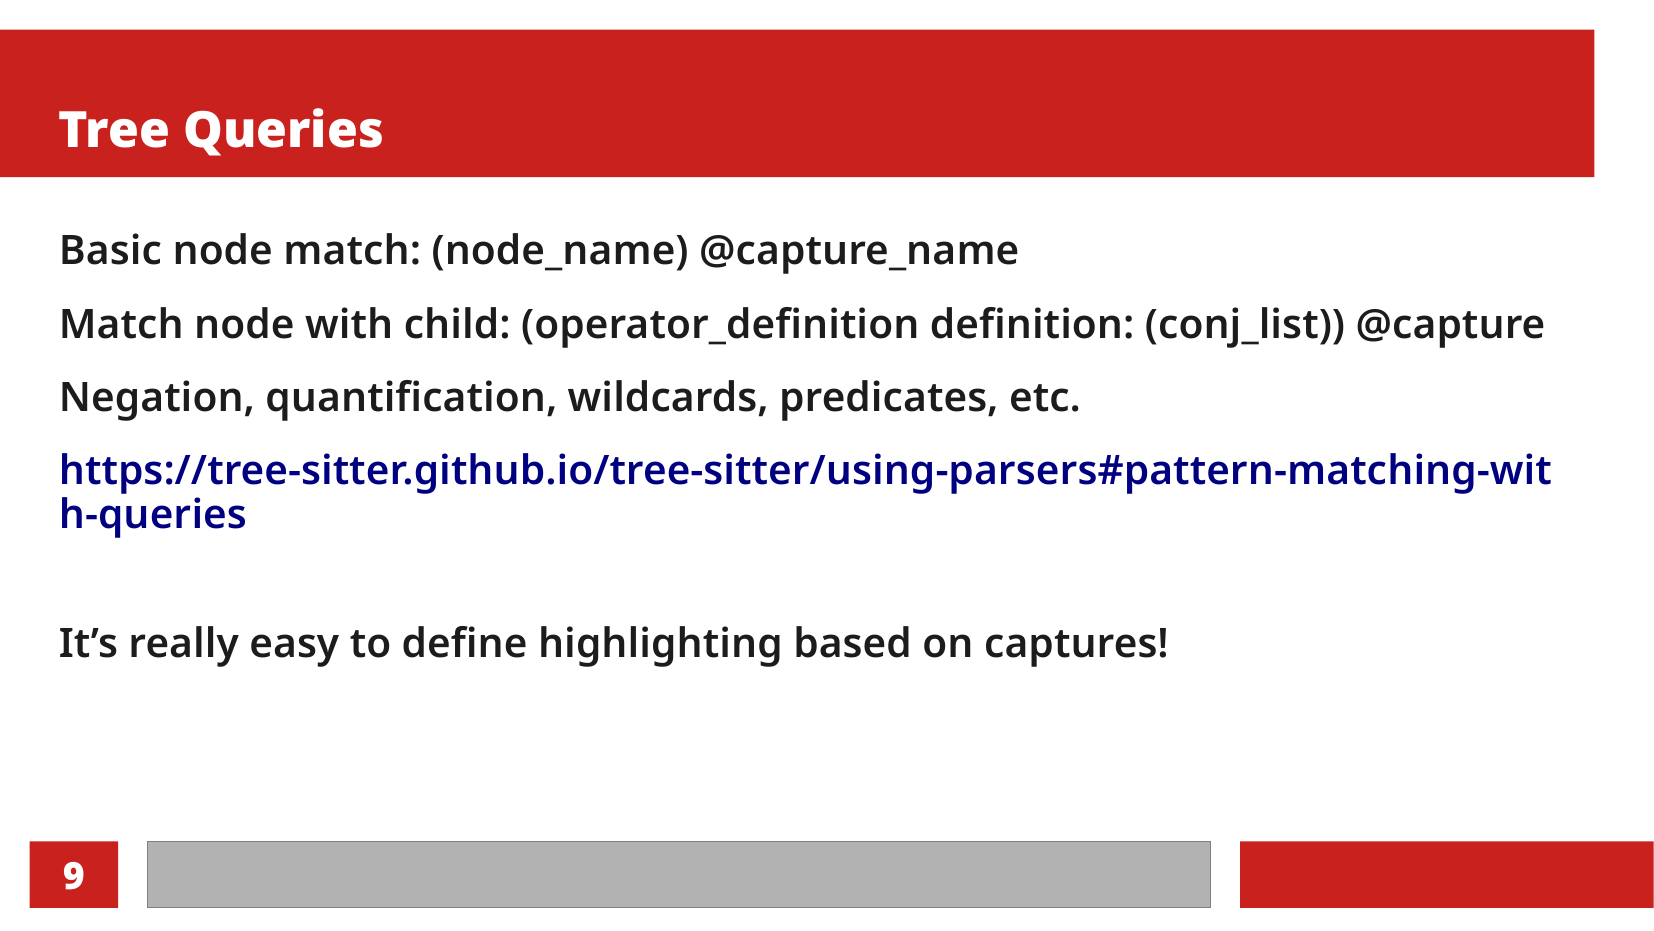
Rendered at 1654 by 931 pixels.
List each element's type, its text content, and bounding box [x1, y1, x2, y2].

list Basic node match: (node_name) @capture_name Match node with child: (operator_definition definition: (conj_list)) @capture Negation, quantification, wildcards, predicates, etc. https://tree-sitter.github.io/tree-sitter/using-parsers#pattern-matching-with-queries It’s really easy to define highlighting based on captures! [59, 221, 1565, 798]
title Tree Queries [59, 44, 1595, 163]
